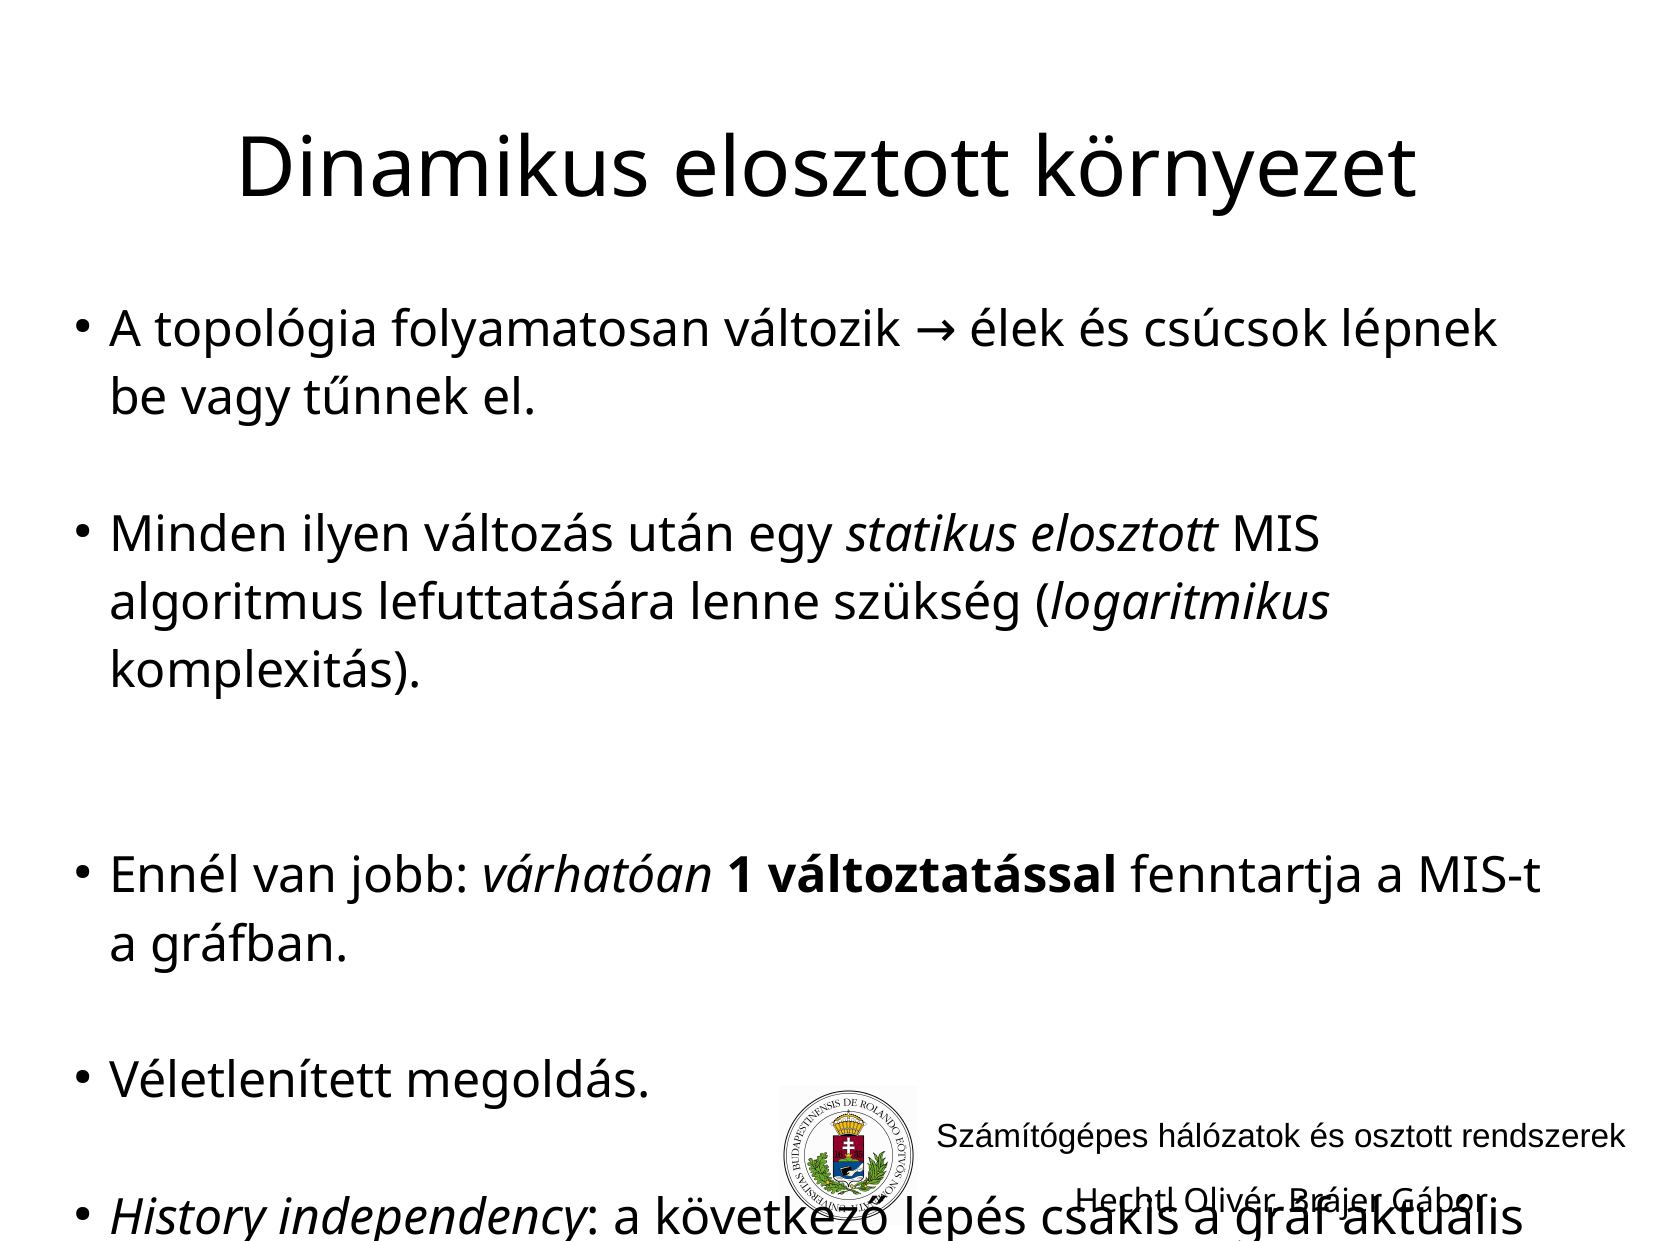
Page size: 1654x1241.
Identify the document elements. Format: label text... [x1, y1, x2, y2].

text_box Számítógépes hálózatok és osztott rendszerek [921, 1110, 1654, 1170]
title Dinamikus elosztott környezet [82, 82, 1571, 246]
picture [866, 1210, 882, 1225]
text_box A topológia folyamatosan változik → élek és csúcsok lépnek be vagy tűnnek el. Minden ilyen változás után egy statikus elosztott MIS algoritmus lefuttatására lenne szükség (logaritmikus komplexitás). Ennél van jobb: várhatóan 1 változtatással fenntartja a MIS-t a gráfban. Véletlenített megoldás. History independency: a következő lépés csakis a gráf aktuális állapotától függ. [59, 285, 1583, 1124]
picture [779, 1124, 918, 1225]
picture [815, 1210, 829, 1218]
text_box Hechtl Olivér, Brájer Gábor [944, 1169, 1619, 1223]
